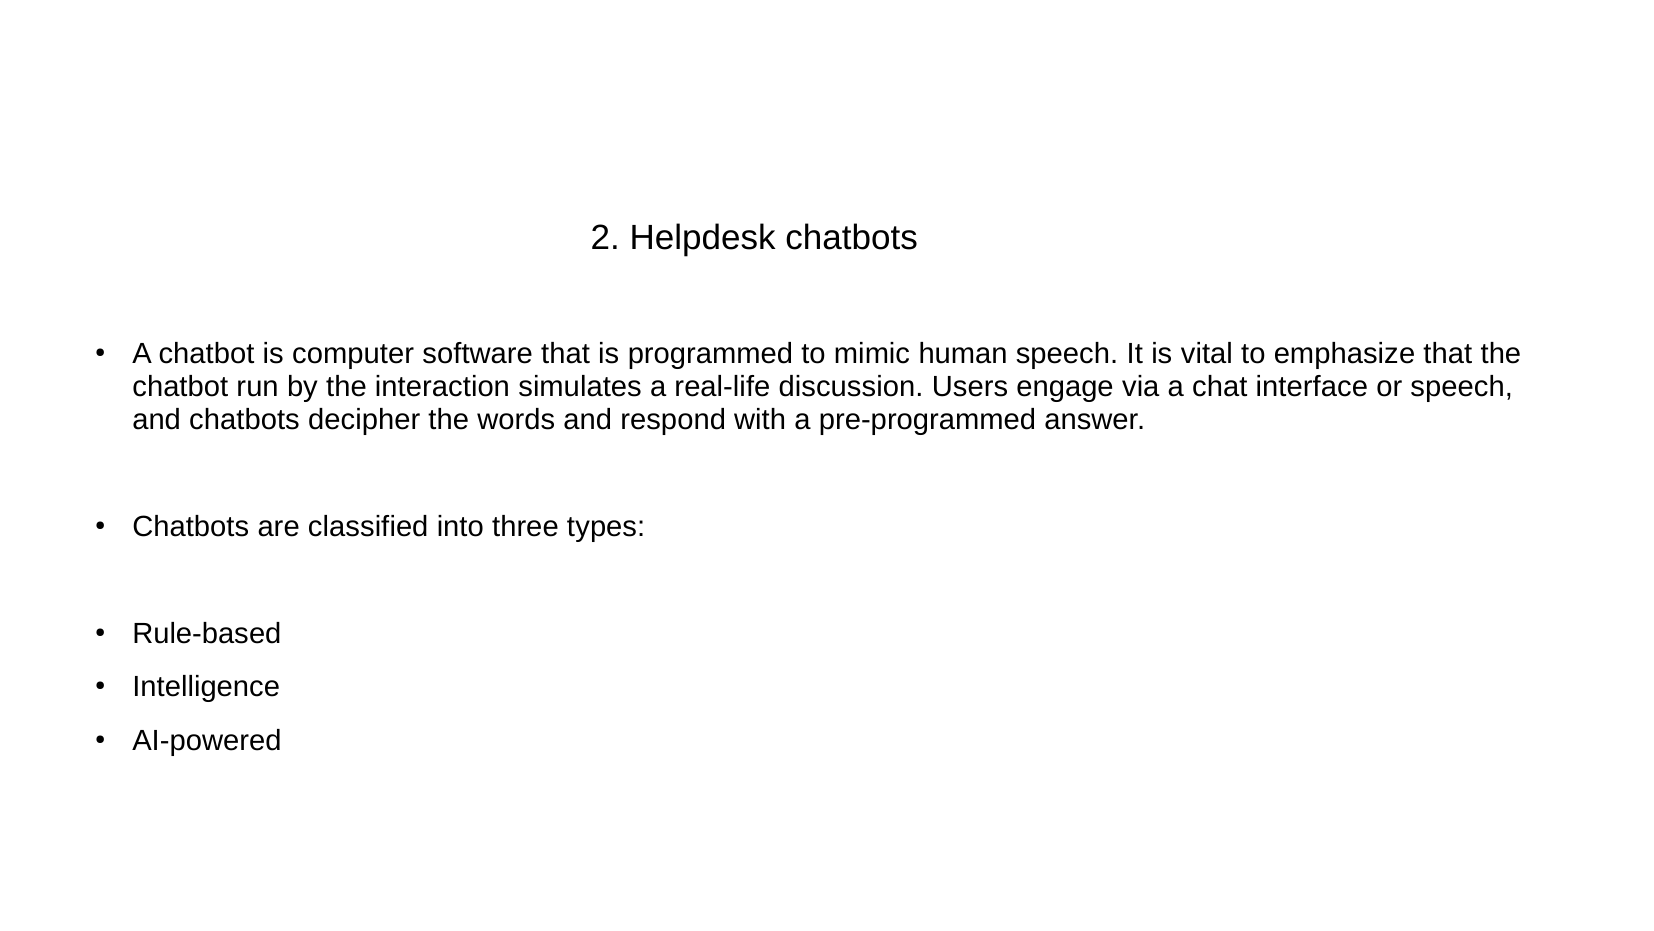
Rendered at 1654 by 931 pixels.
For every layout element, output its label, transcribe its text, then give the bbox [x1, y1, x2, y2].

list 2. Helpdesk chatbots A chatbot is computer software that is programmed to mimic human speech. It is vital to emphasize that the chatbot run by the interaction simulates a real-life discussion. Users engage via a chat interface or speech, and chatbots decipher the words and respond with a pre-programmed answer. Chatbots are classified into three types: Rule-based Intelligence AI-powered [82, 217, 1571, 758]
